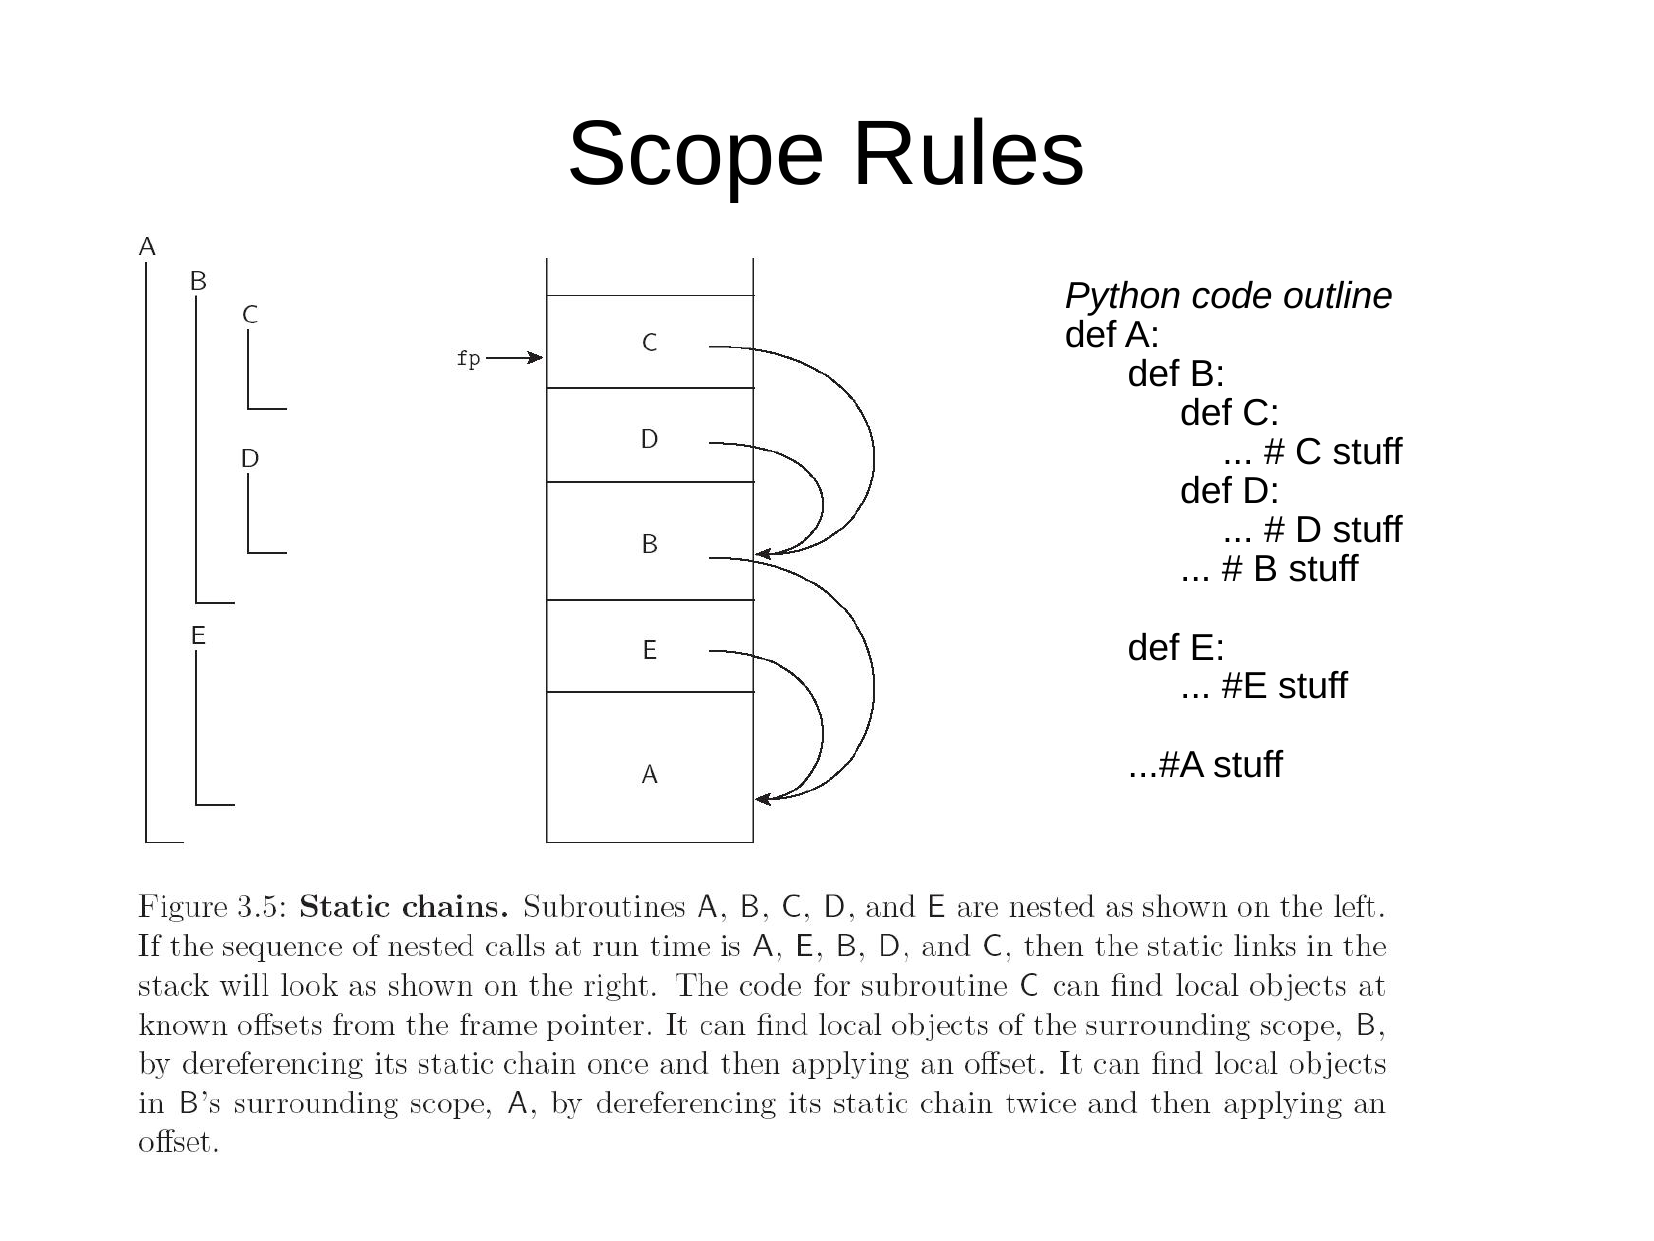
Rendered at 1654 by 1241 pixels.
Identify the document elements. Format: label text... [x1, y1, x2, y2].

picture [112, 217, 1394, 1155]
title Scope Rules [82, 41, 1571, 265]
text_box Python code outline def A: def B: def C: ... # C stuff def D: ... # D stuff ... # B stuff def E: ... #E stuff ...#A stuff [1050, 270, 1428, 831]
